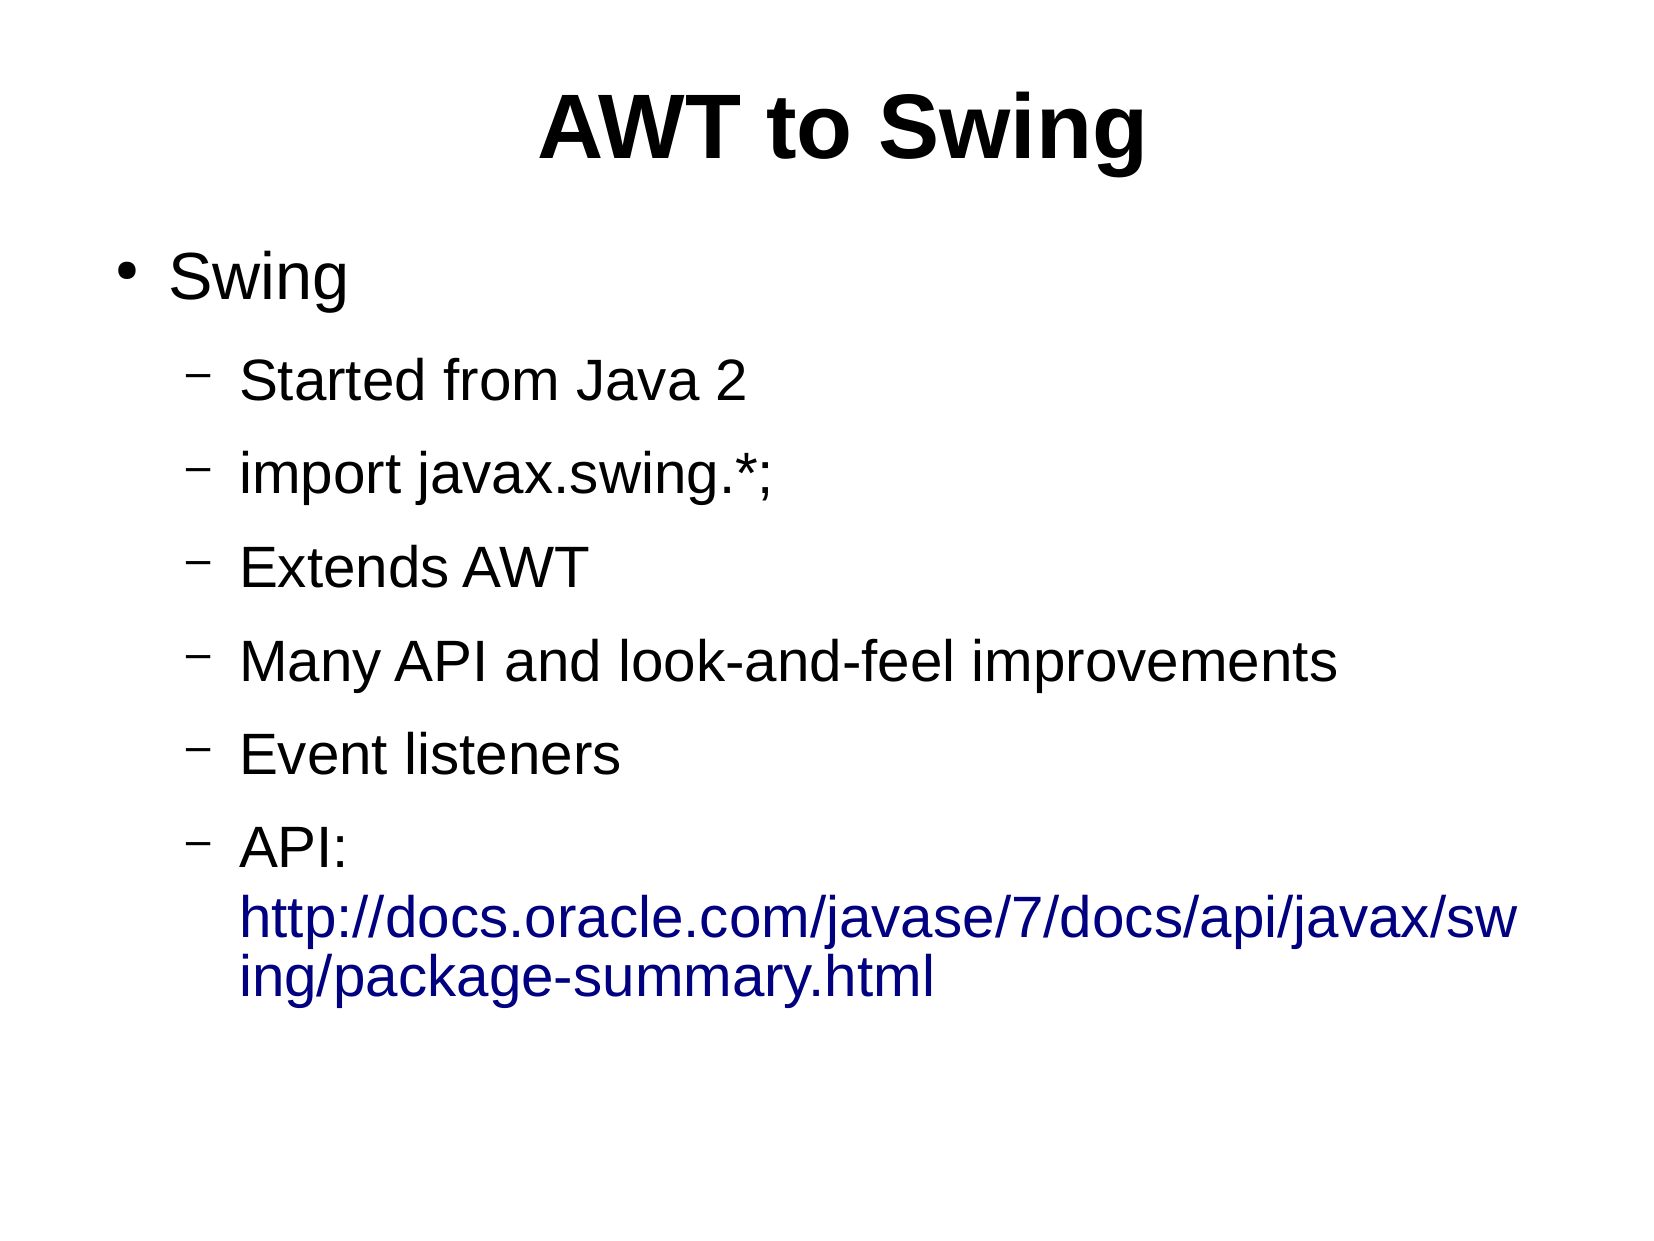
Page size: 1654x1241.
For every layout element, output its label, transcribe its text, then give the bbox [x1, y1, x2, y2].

title AWT to Swing [82, 49, 1571, 196]
list Swing Started from Java 2 import javax.swing.*; Extends AWT Many API and look-and-feel improvements Event listeners API: http://docs.oracle.com/javase/7/docs/api/javax/swing/package-summary.html [82, 225, 1538, 1186]
